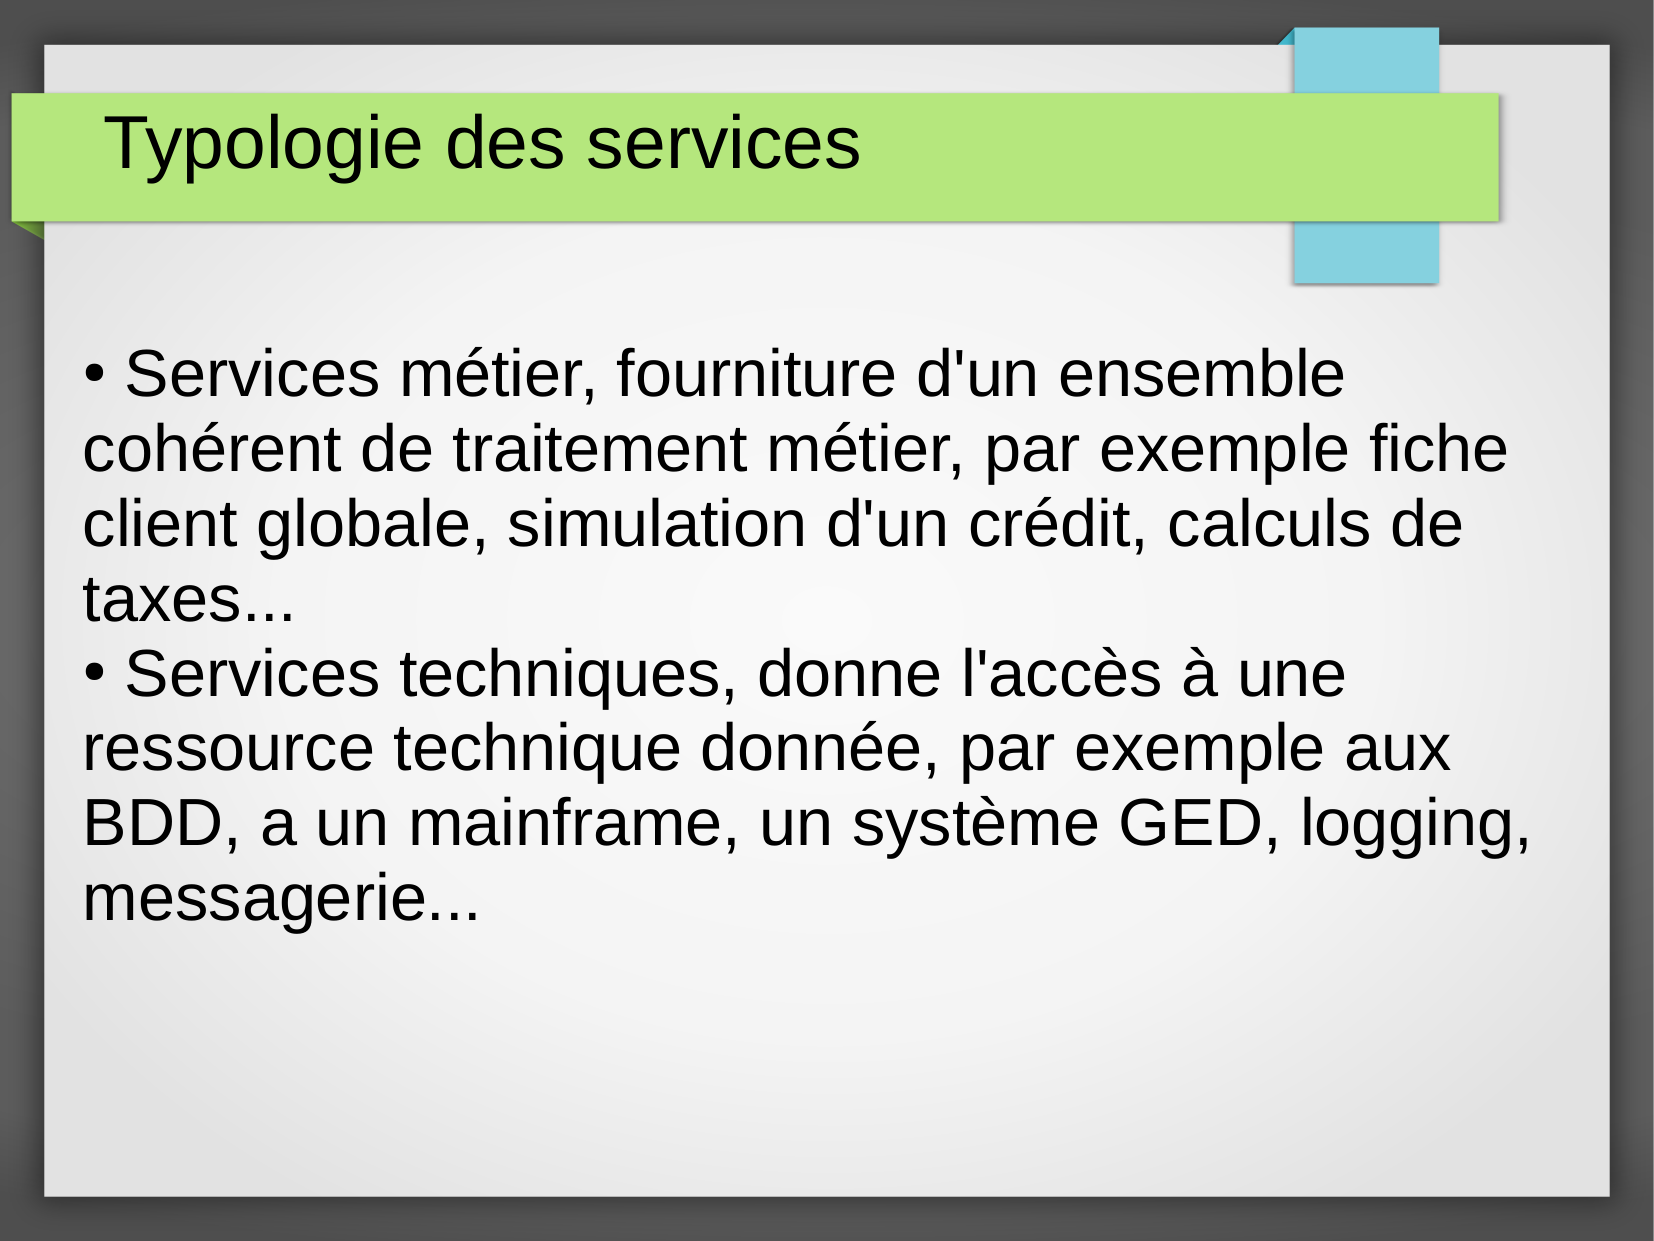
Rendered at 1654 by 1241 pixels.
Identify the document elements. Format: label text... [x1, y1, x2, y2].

picture [0, 0, 1654, 1241]
subtitle Services métier, fourniture d'un ensemble cohérent de traitement métier, par exemple fiche client globale, simulation d'un crédit, calculs de taxes... Services techniques, donne l'accès à une ressource technique donnée, par exemple aux BDD, a un mainframe, un système GED, logging, messagerie... [82, 49, 1571, 1010]
